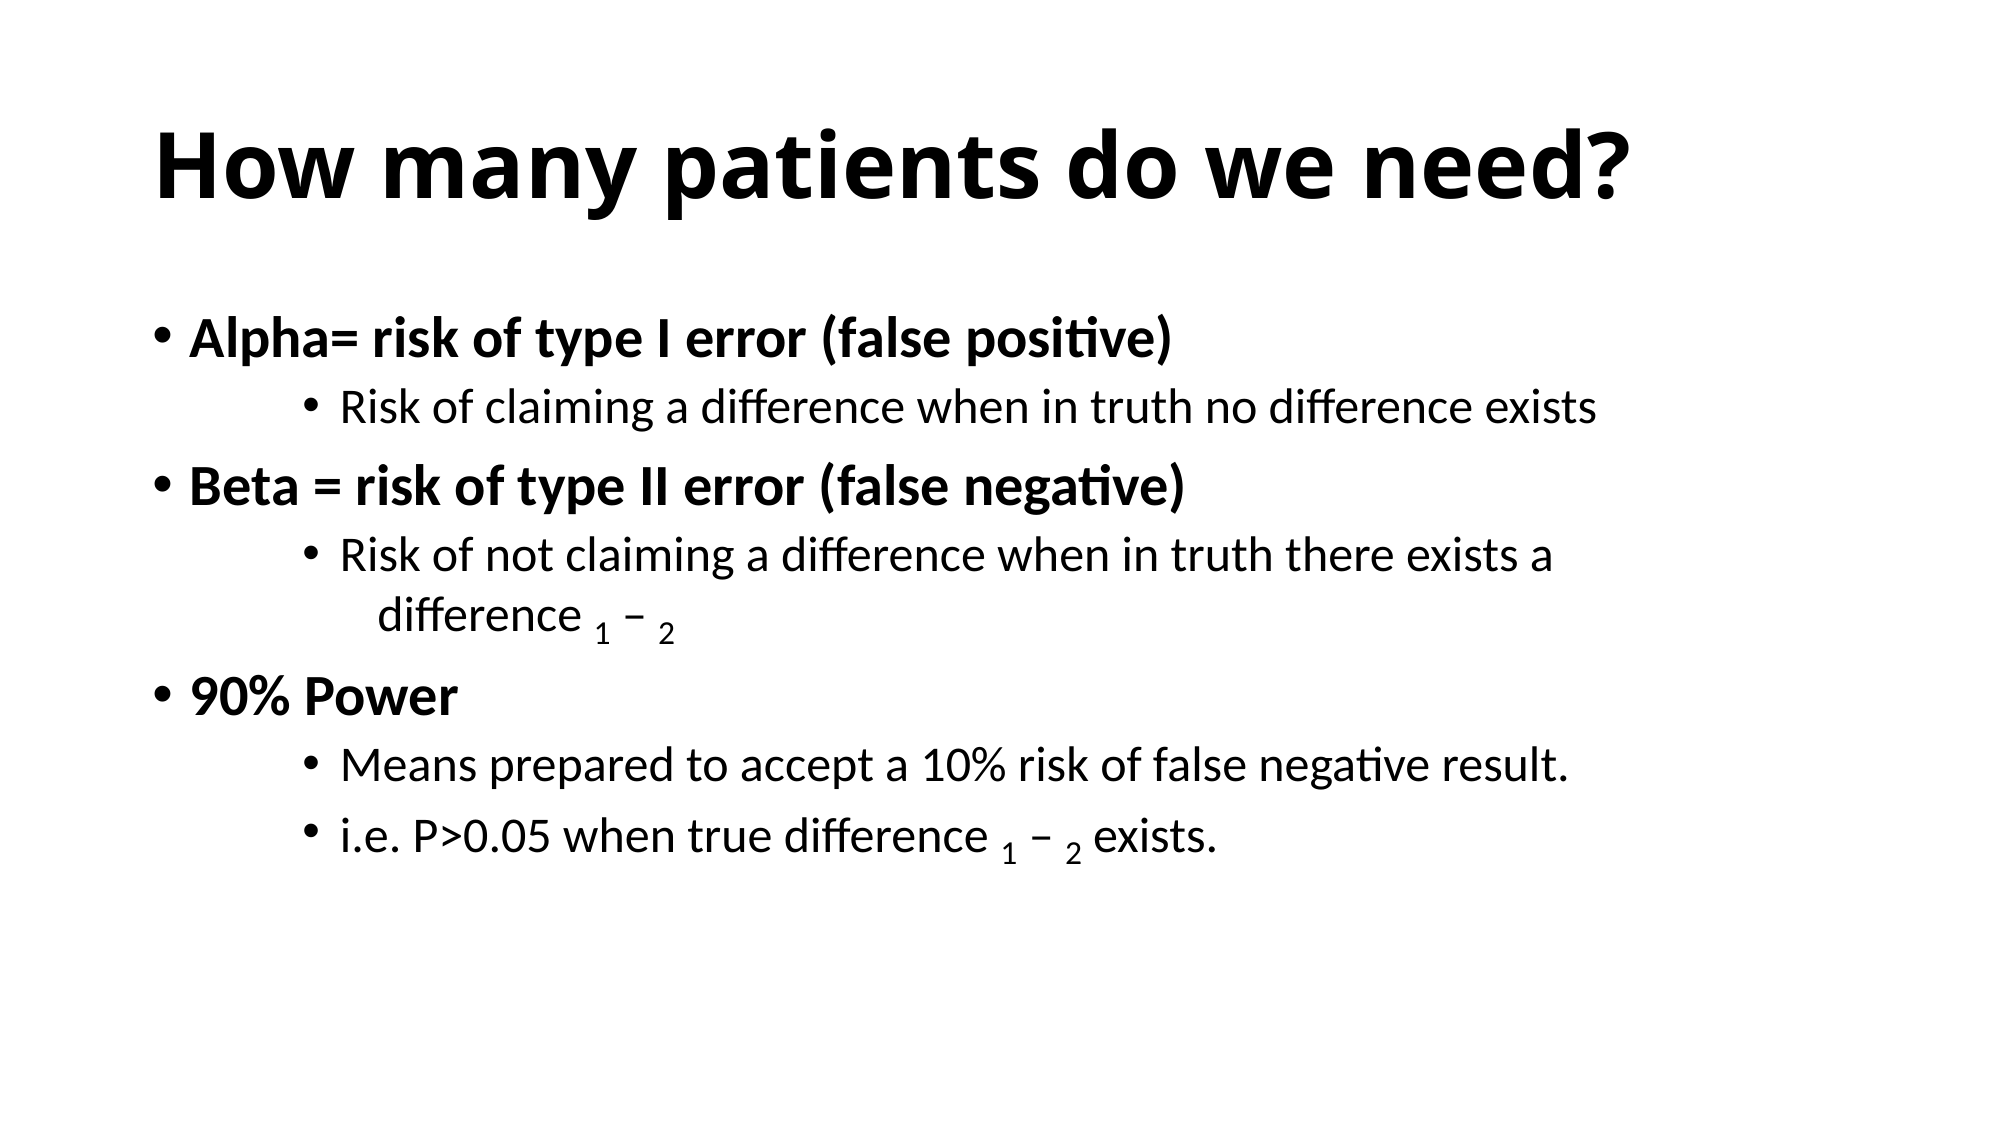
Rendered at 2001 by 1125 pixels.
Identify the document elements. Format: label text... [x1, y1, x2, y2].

title How many patients do we need? [137, 59, 1863, 278]
list Alpha= risk of type I error (false positive) Risk of claiming a difference when in truth no difference exists Beta = risk of type II error (false negative) Risk of not claiming a difference when in truth there exists a difference 1 – 2 90% Power Means prepared to accept a 10% risk of false negative result. i.e. P>0.05 when true difference 1 – 2 exists. [137, 299, 1738, 1014]
